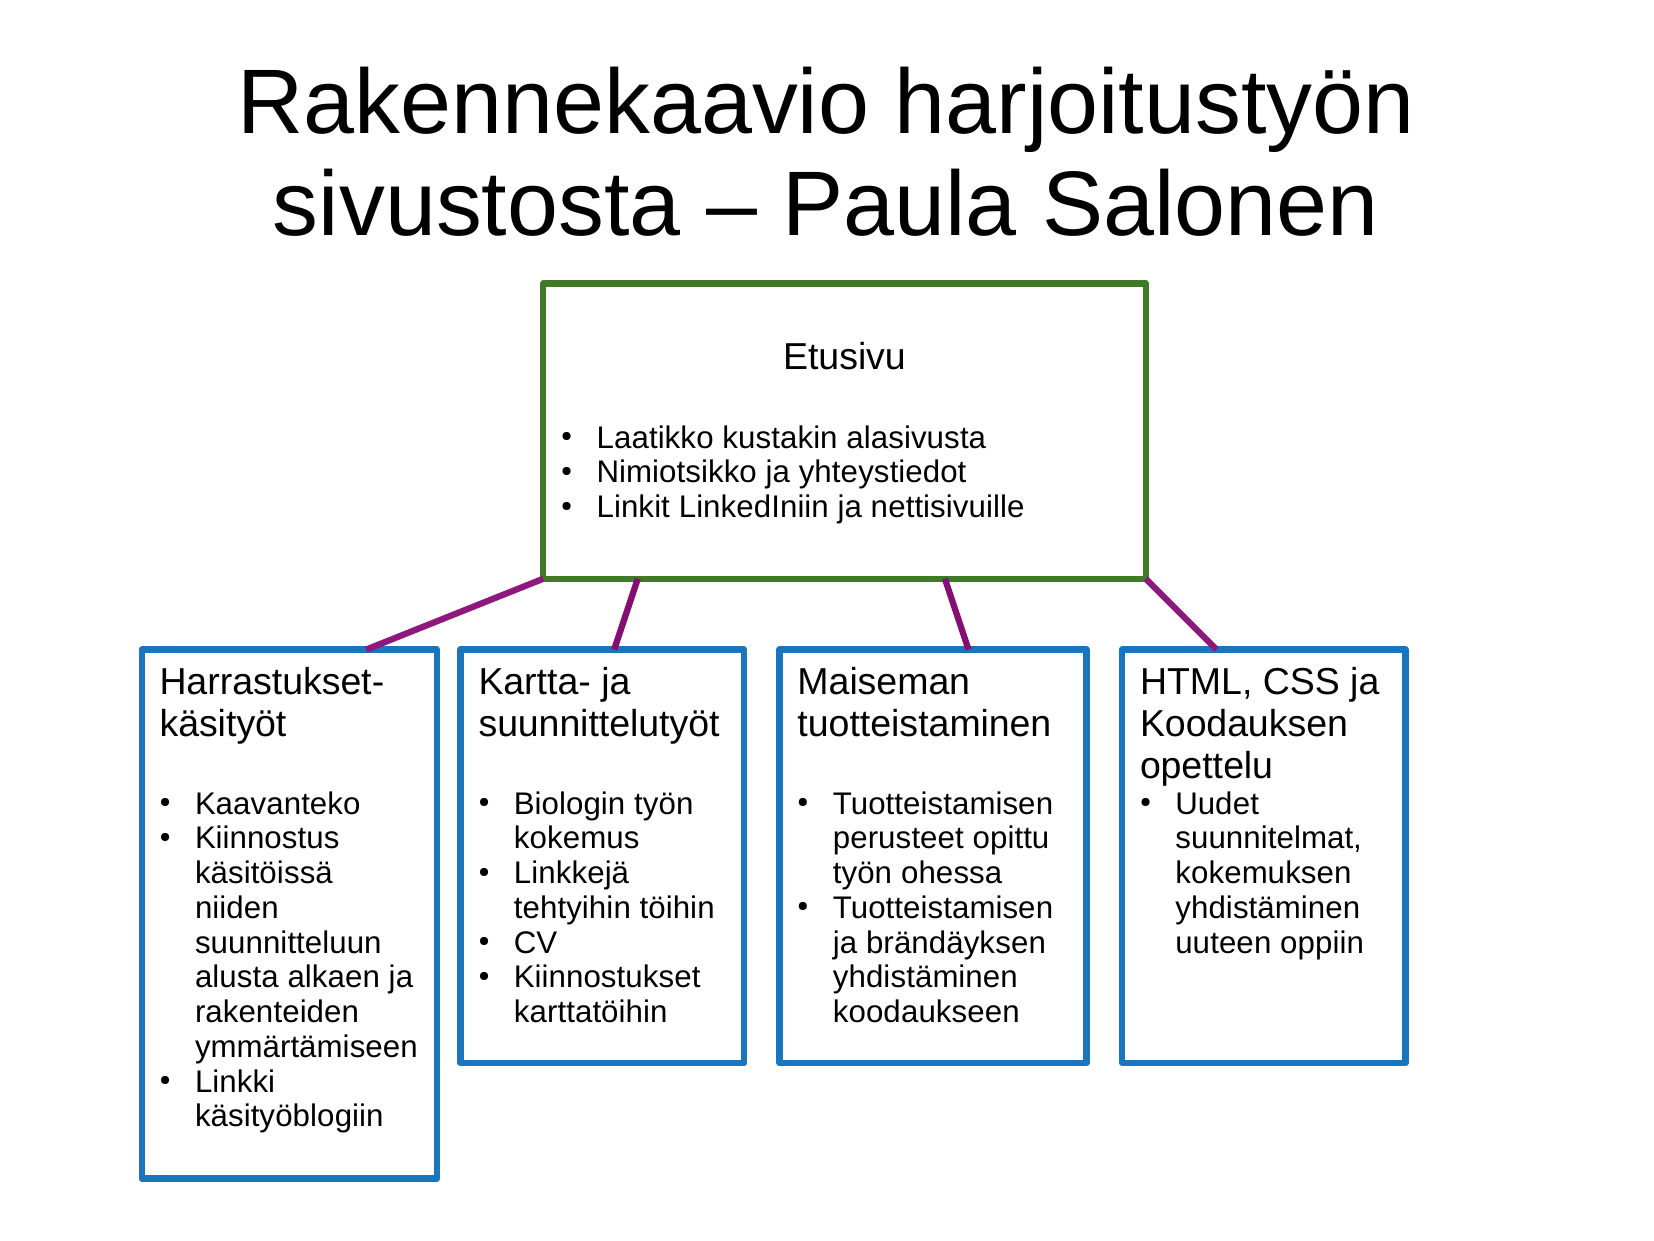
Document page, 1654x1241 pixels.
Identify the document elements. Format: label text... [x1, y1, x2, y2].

title Rakennekaavio harjoitustyön sivustosta – Paula Salonen [82, 49, 1571, 257]
text_box Harrastukset-käsityöt Kaavanteko Kiinnostus käsitöissä niiden suunnitteluun alusta alkaen ja rakenteiden ymmärtämiseen Linkki käsityöblogiin [141, 649, 438, 1179]
text_box Maiseman tuotteistaminen Tuotteistamisen perusteet opittu työn ohessa Tuotteistamisen ja brändäyksen yhdistäminen koodaukseen [779, 649, 1087, 1063]
text_box HTML, CSS ja Koodauksen opettelu Uudet suunnitelmat, kokemuksen yhdistäminen uuteen oppiin [1122, 649, 1406, 1063]
text_box Etusivu Laatikko kustakin alasivusta Nimiotsikko ja yhteystiedot Linkit LinkedIniin ja nettisivuille [543, 283, 1146, 579]
text_box Kartta- ja suunnittelutyöt Biologin työn kokemus Linkkejä tehtyihin töihin CV Kiinnostukset karttatöihin [460, 649, 745, 1063]
